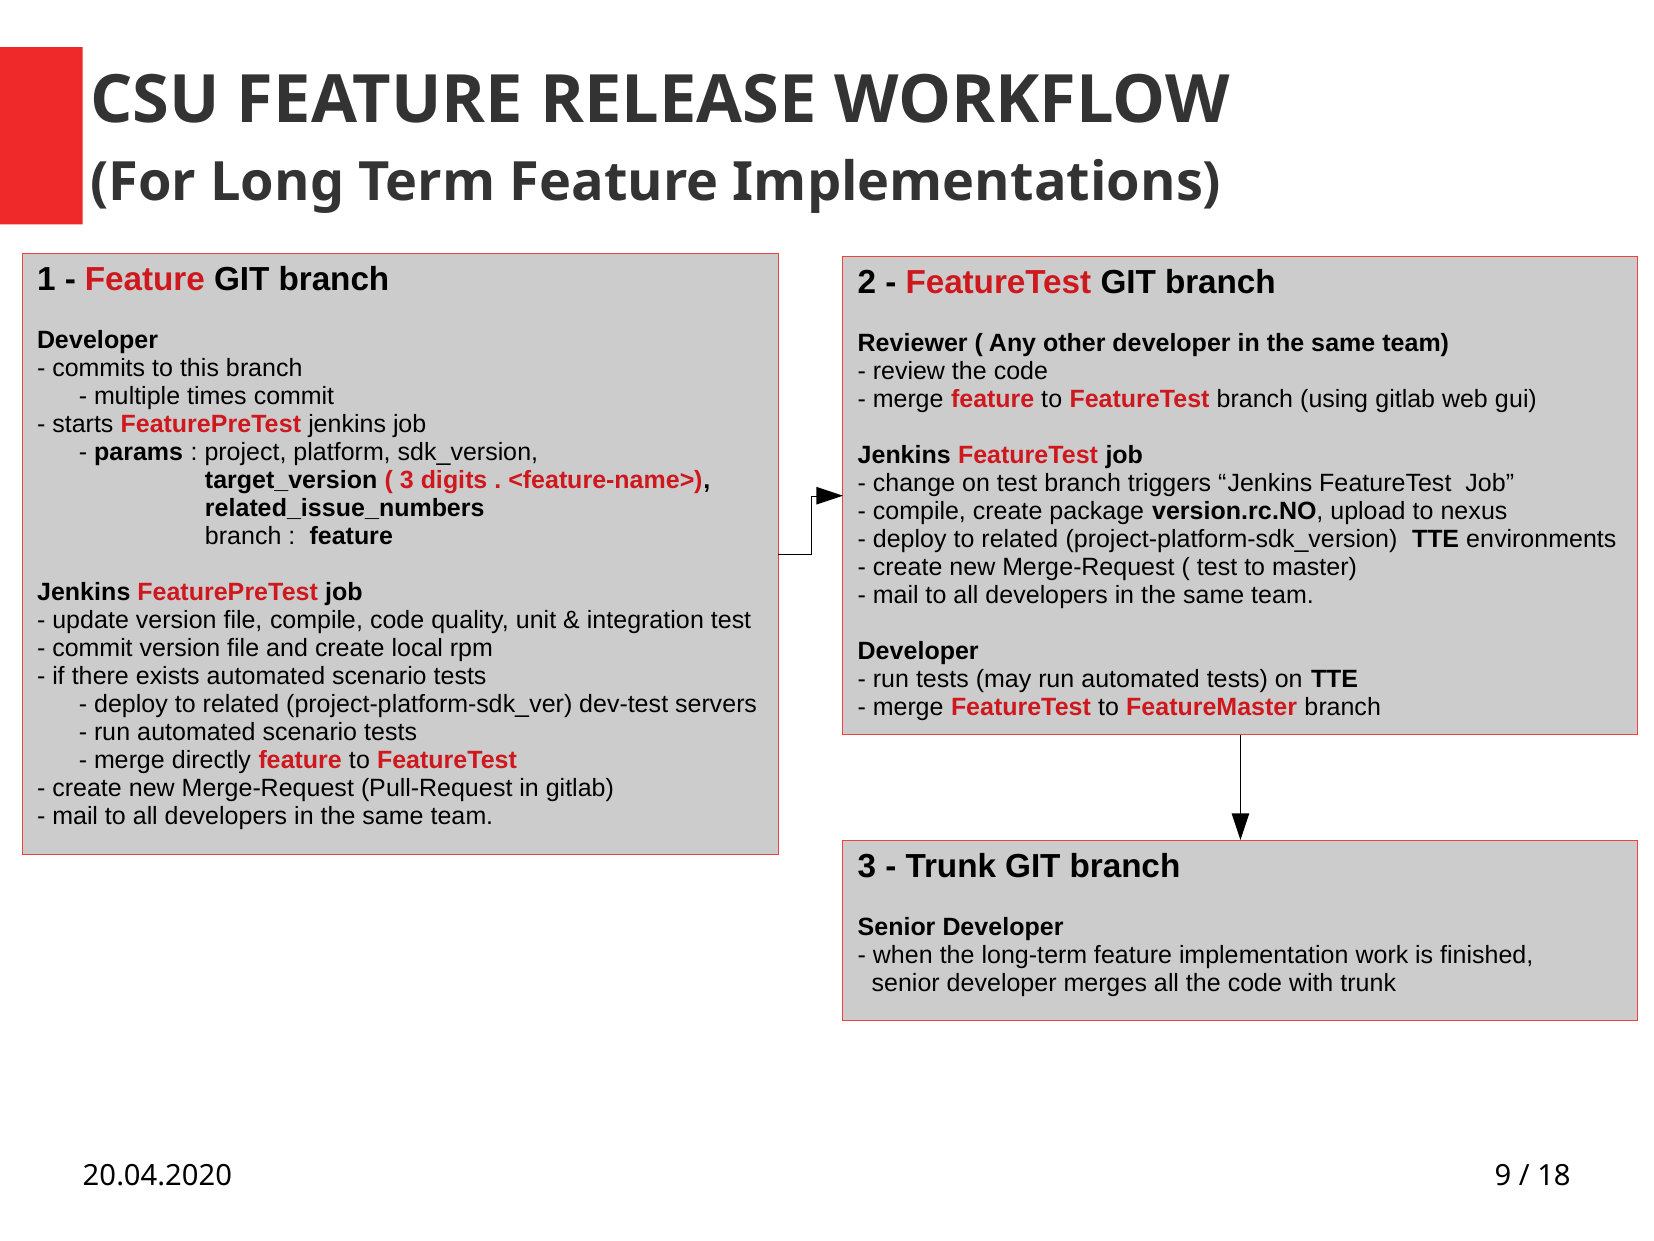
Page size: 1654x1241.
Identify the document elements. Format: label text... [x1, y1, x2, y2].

text_box 1 - Feature GIT branch Developer - commits to this branch - multiple times commit - starts FeaturePreTest jenkins job - params : project, platform, sdk_version, target_version ( 3 digits . <feature-name>), related_issue_numbers branch : feature Jenkins FeaturePreTest job - update version file, compile, code quality, unit & integration test - commit version file and create local rpm - if there exists automated scenario tests - deploy to related (project-platform-sdk_ver) dev-test servers - run automated scenario tests - merge directly feature to FeatureTest - create new Merge-Request (Pull-Request in gitlab) - mail to all developers in the same team. [22, 253, 779, 855]
title CSU FEATURE RELEASE WORKFLOW (For Long Term Feature Implementations) [89, 26, 1621, 241]
text_box 2 - FeatureTest GIT branch Reviewer ( Any other developer in the same team) - review the code - merge feature to FeatureTest branch (using gitlab web gui) Jenkins FeatureTest job - change on test branch triggers “Jenkins FeatureTest Job” - compile, create package version.rc.NO, upload to nexus - deploy to related (project-platform-sdk_version) TTE environments - create new Merge-Request ( test to master) - mail to all developers in the same team. Developer - run tests (may run automated tests) on TTE - merge FeatureTest to FeatureMaster branch [842, 256, 1638, 735]
text_box 3 - Trunk GIT branch Senior Developer - when the long-term feature implementation work is finished, senior developer merges all the code with trunk [842, 840, 1638, 1021]
